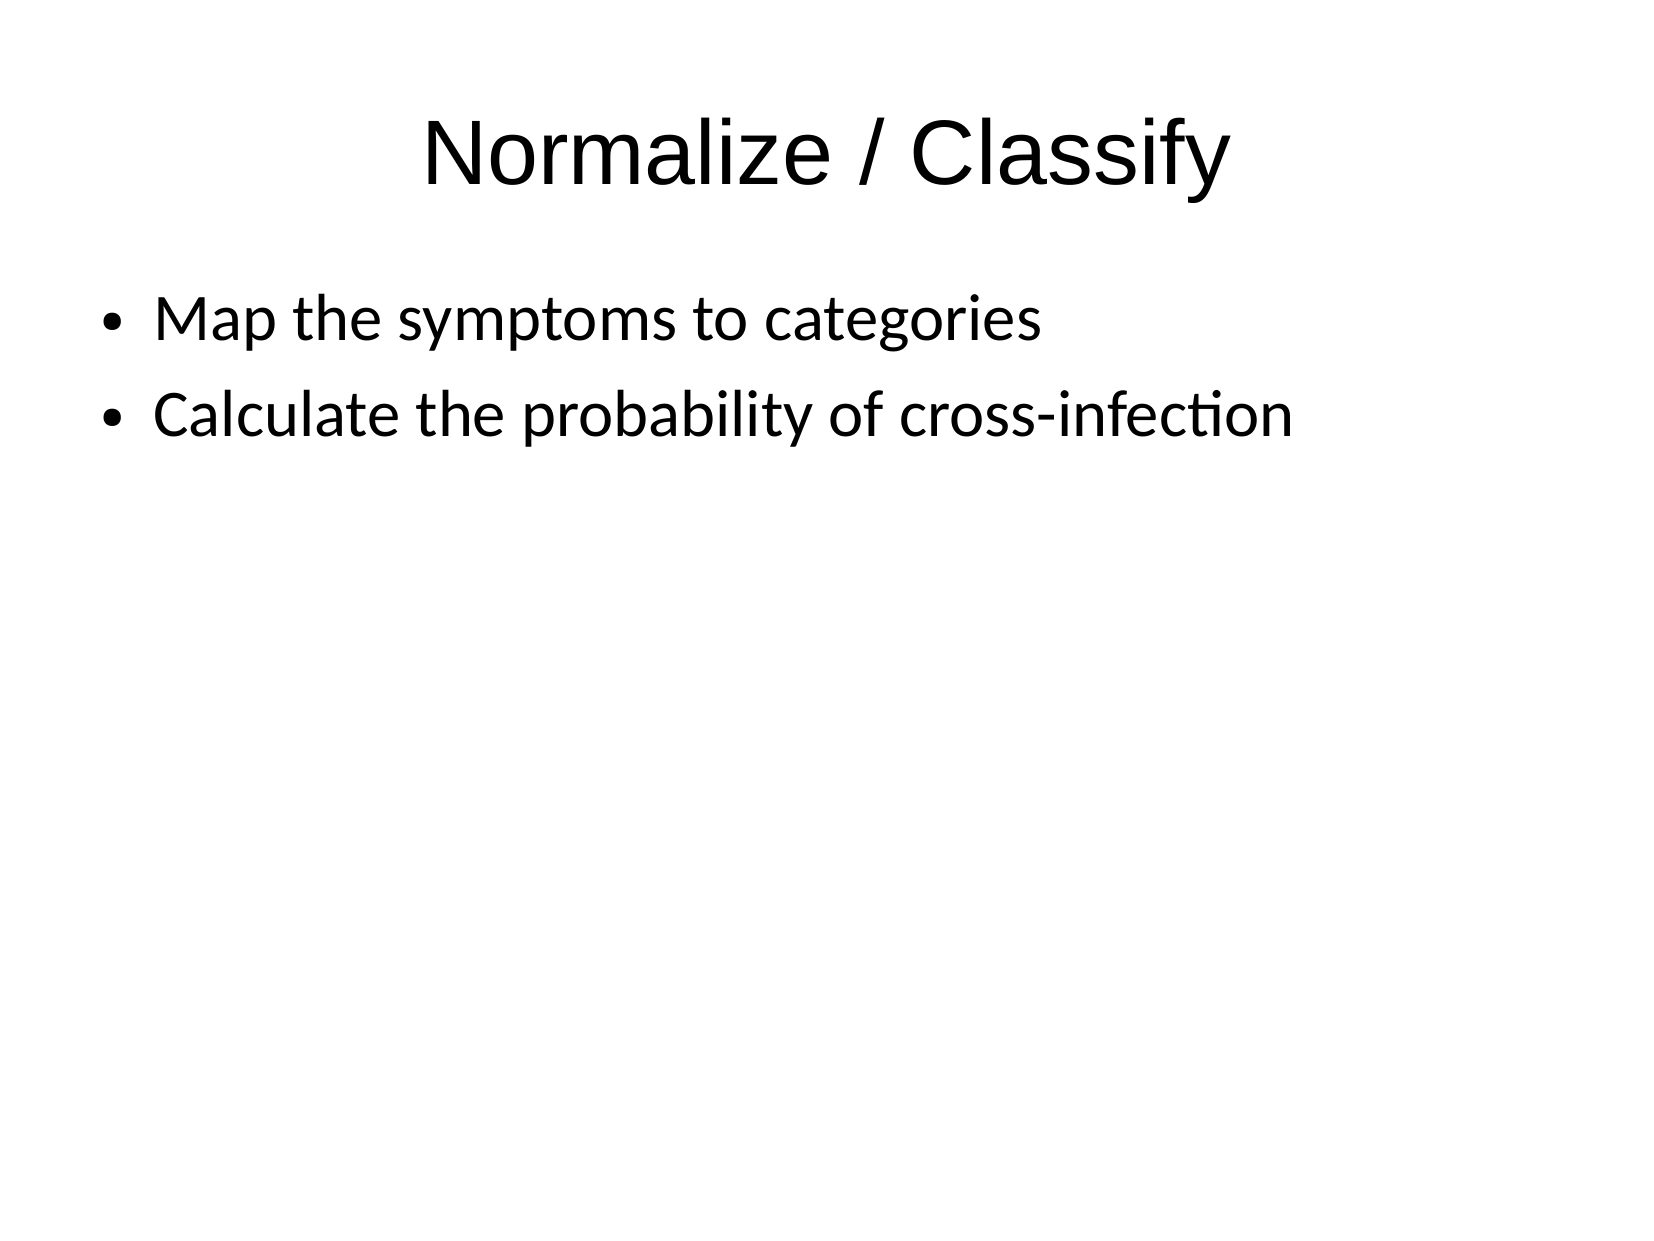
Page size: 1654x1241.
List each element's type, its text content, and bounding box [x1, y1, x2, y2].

list Map the symptoms to categories Calculate the probability of cross-infection [82, 290, 1538, 1010]
title Normalize / Classify [82, 49, 1571, 257]
